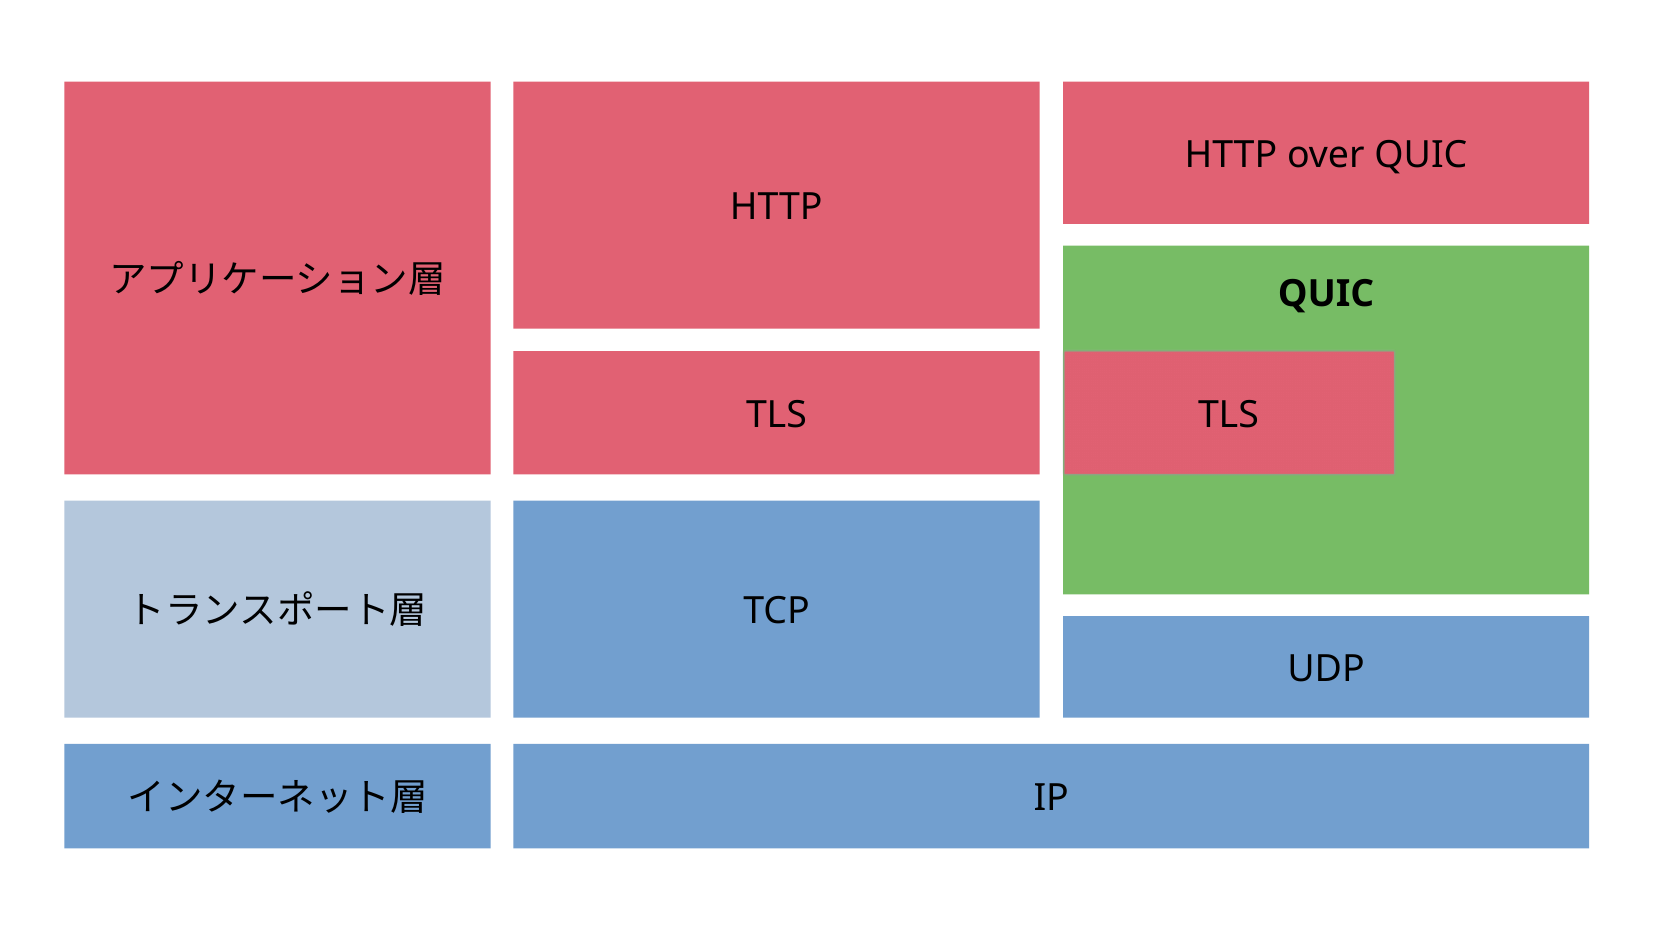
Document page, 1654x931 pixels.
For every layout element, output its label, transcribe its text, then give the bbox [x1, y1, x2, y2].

text_box トランスポート層 [64, 500, 491, 718]
text_box TLS [513, 351, 1040, 475]
text_box インターネット層 [64, 743, 491, 849]
text_box QUIC [1063, 245, 1590, 595]
text_box アプリケーション層 [64, 81, 491, 475]
text_box HTTP [513, 81, 1040, 329]
text_box UDP [1063, 616, 1590, 718]
text_box HTTP over QUIC [1063, 81, 1590, 224]
text_box TCP [513, 500, 1040, 718]
text_box IP [513, 743, 1590, 849]
text_box TLS [1065, 352, 1394, 474]
